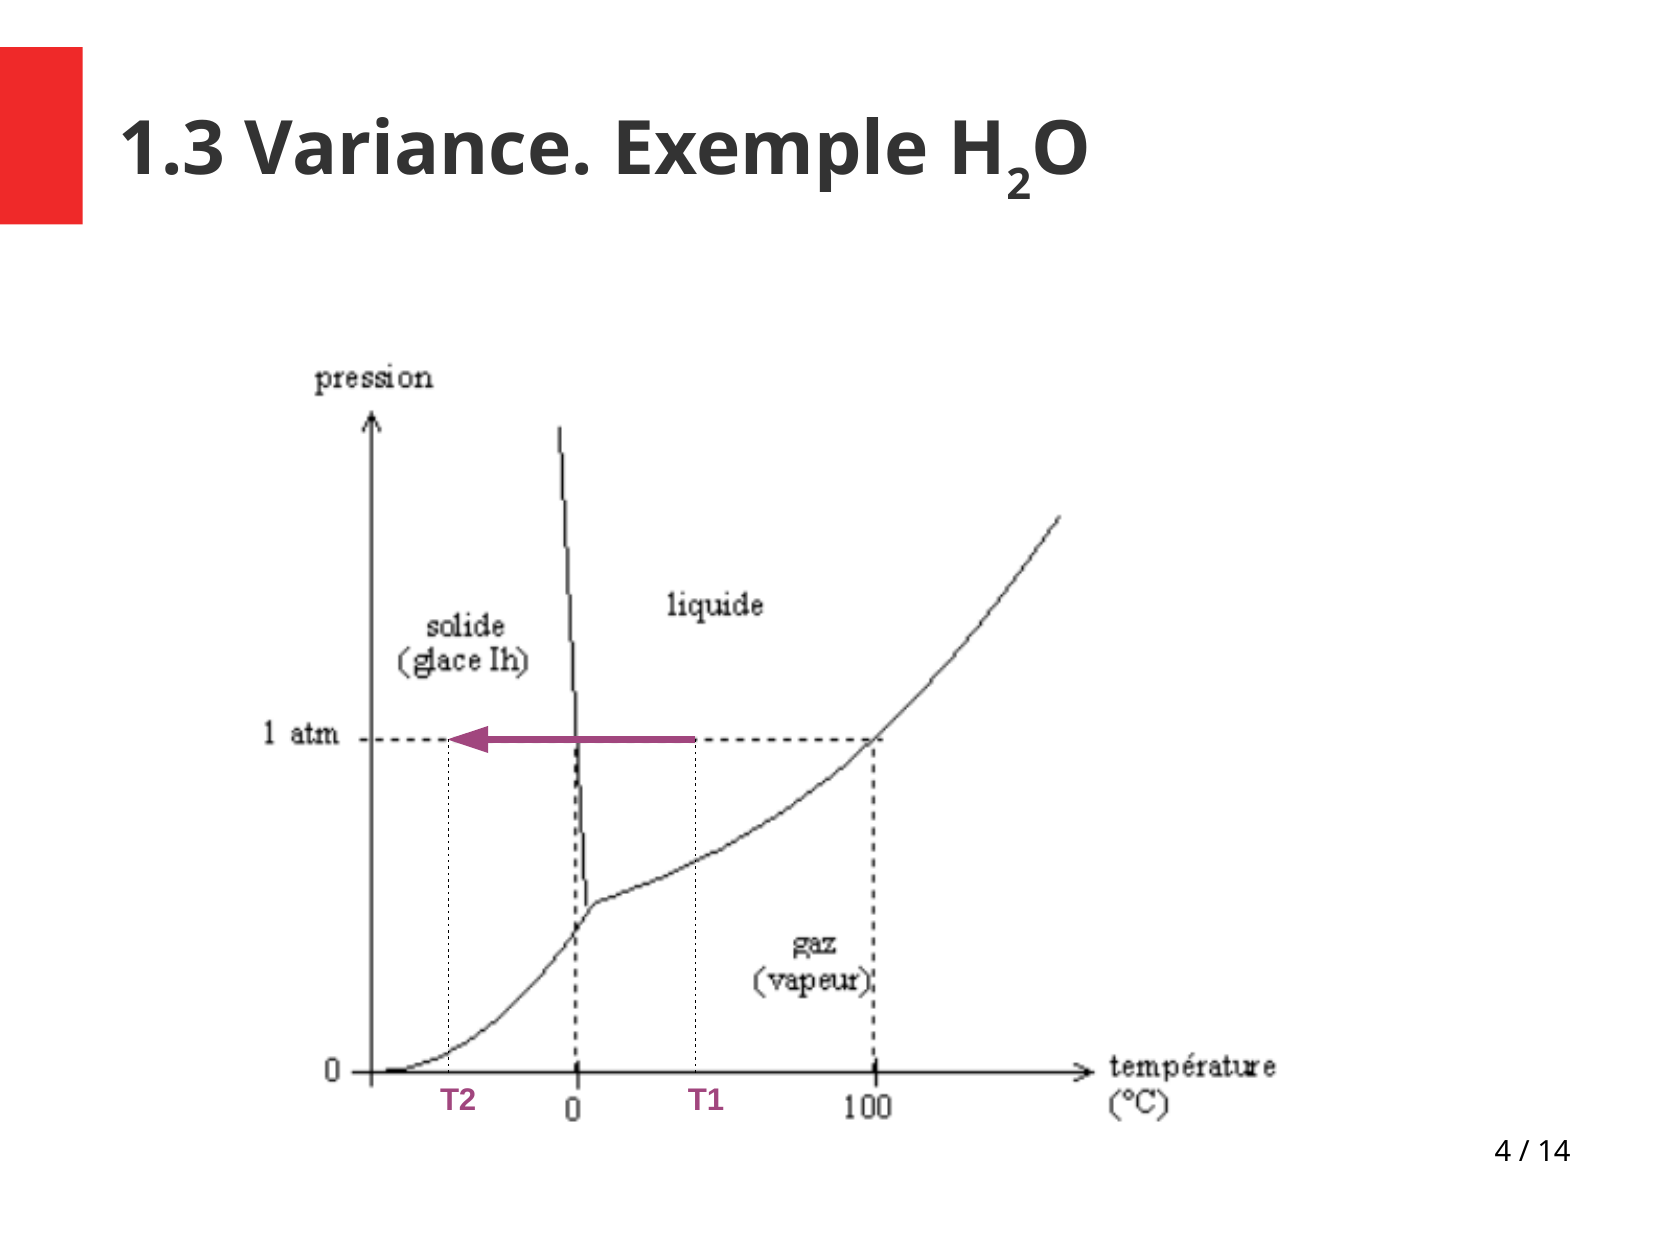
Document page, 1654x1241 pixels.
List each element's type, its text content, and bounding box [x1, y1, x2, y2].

picture [240, 342, 1300, 1147]
text_box T2 [425, 1074, 508, 1125]
text_box T1 [673, 1074, 756, 1125]
title 1.3 Variance. Exemple H2O [118, 49, 1571, 257]
